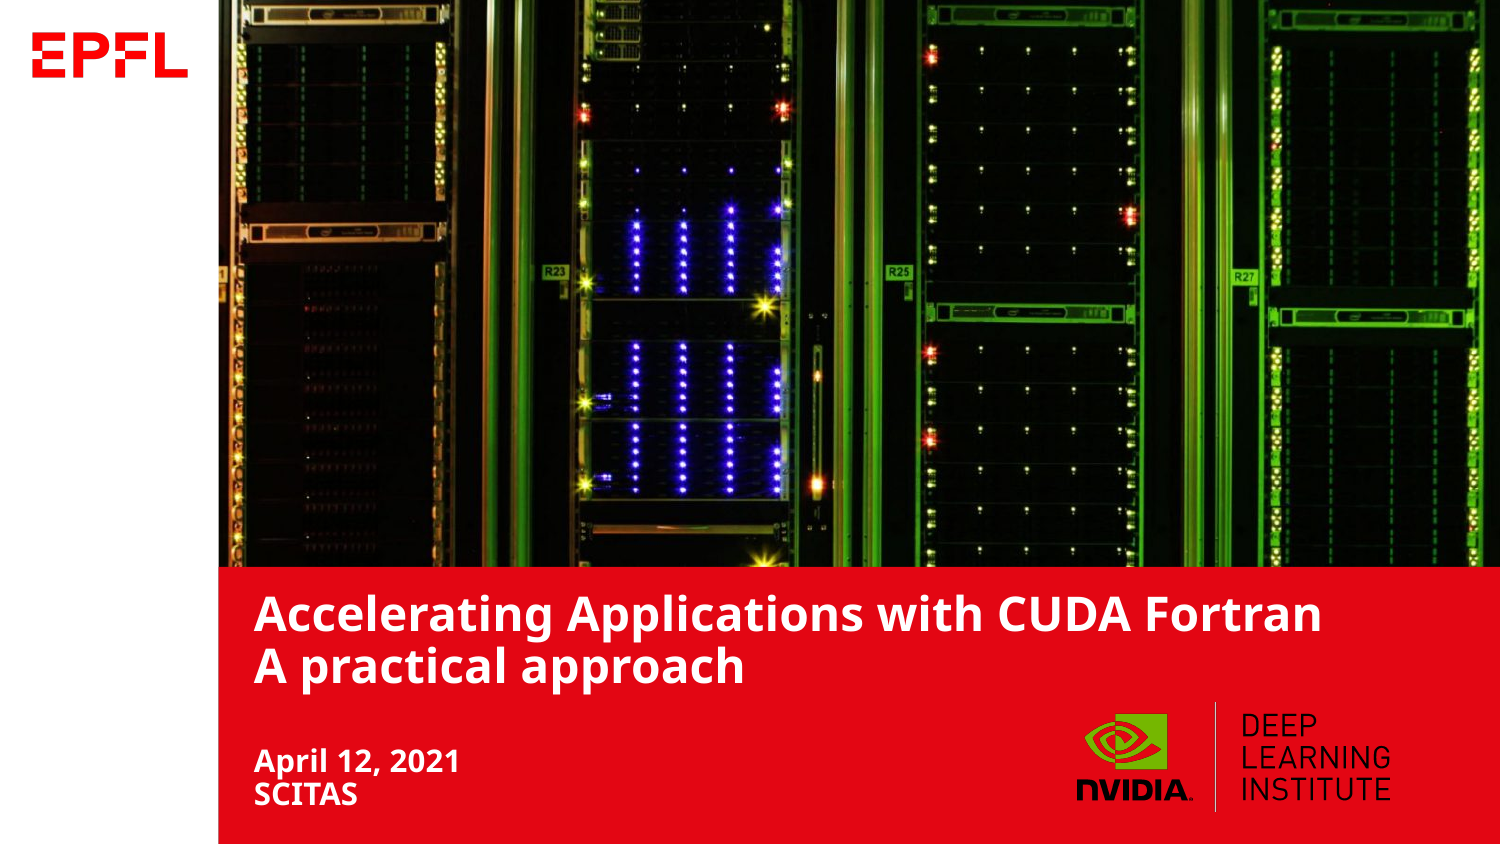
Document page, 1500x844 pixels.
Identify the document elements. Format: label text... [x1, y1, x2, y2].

title Accelerating Applications with CUDA Fortran A practical approach April 12, 2021 SCITAS [218, 566, 1500, 844]
picture [1077, 702, 1390, 812]
picture [218, 0, 1500, 566]
picture [13, 13, 207, 97]
